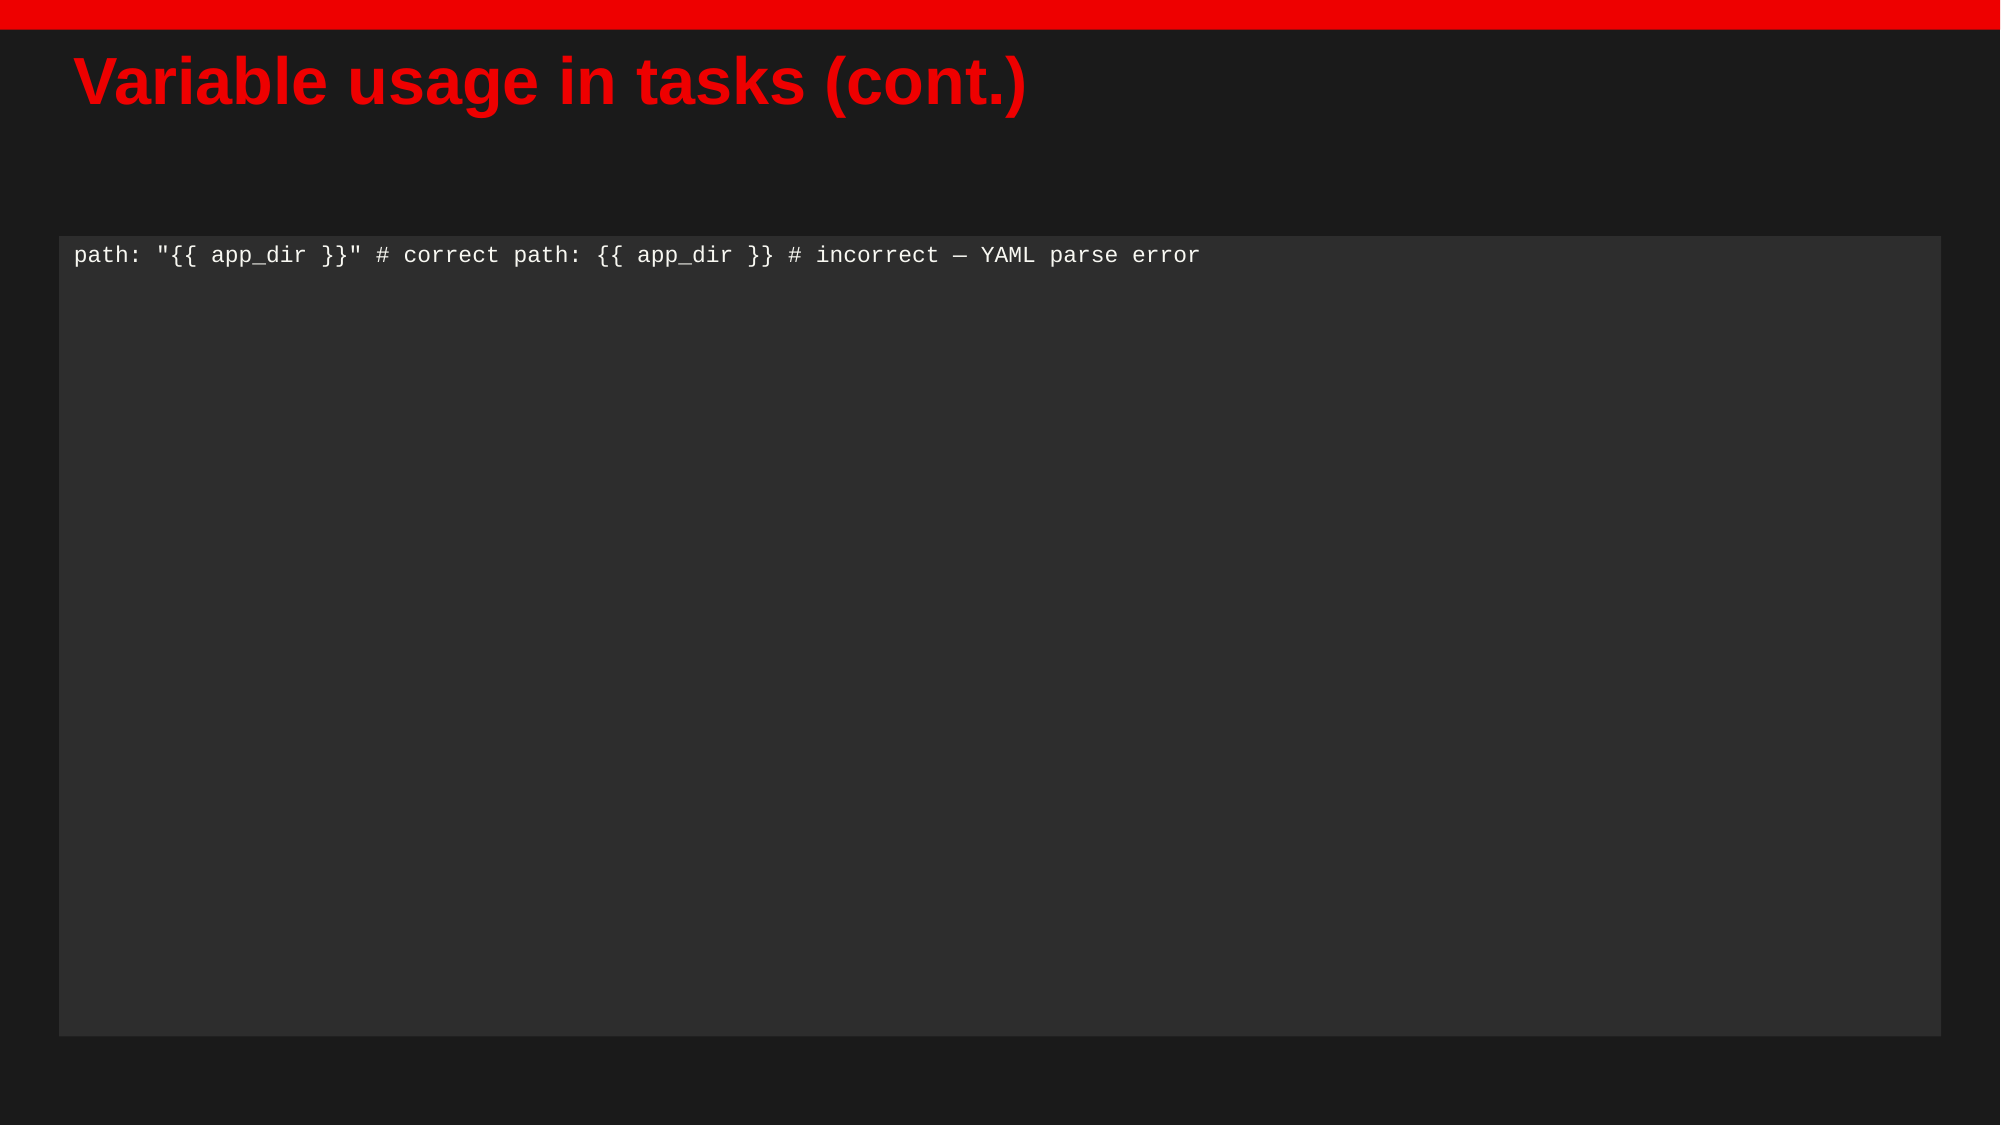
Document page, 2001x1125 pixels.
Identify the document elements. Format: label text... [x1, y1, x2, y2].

text_box Variable usage in tasks (cont.) [59, 36, 1942, 208]
text_box [0, 0, 2001, 30]
text_box path: "{{ app_dir }}" # correct path: {{ app_dir }} # incorrect — YAML parse error [59, 236, 1942, 1037]
